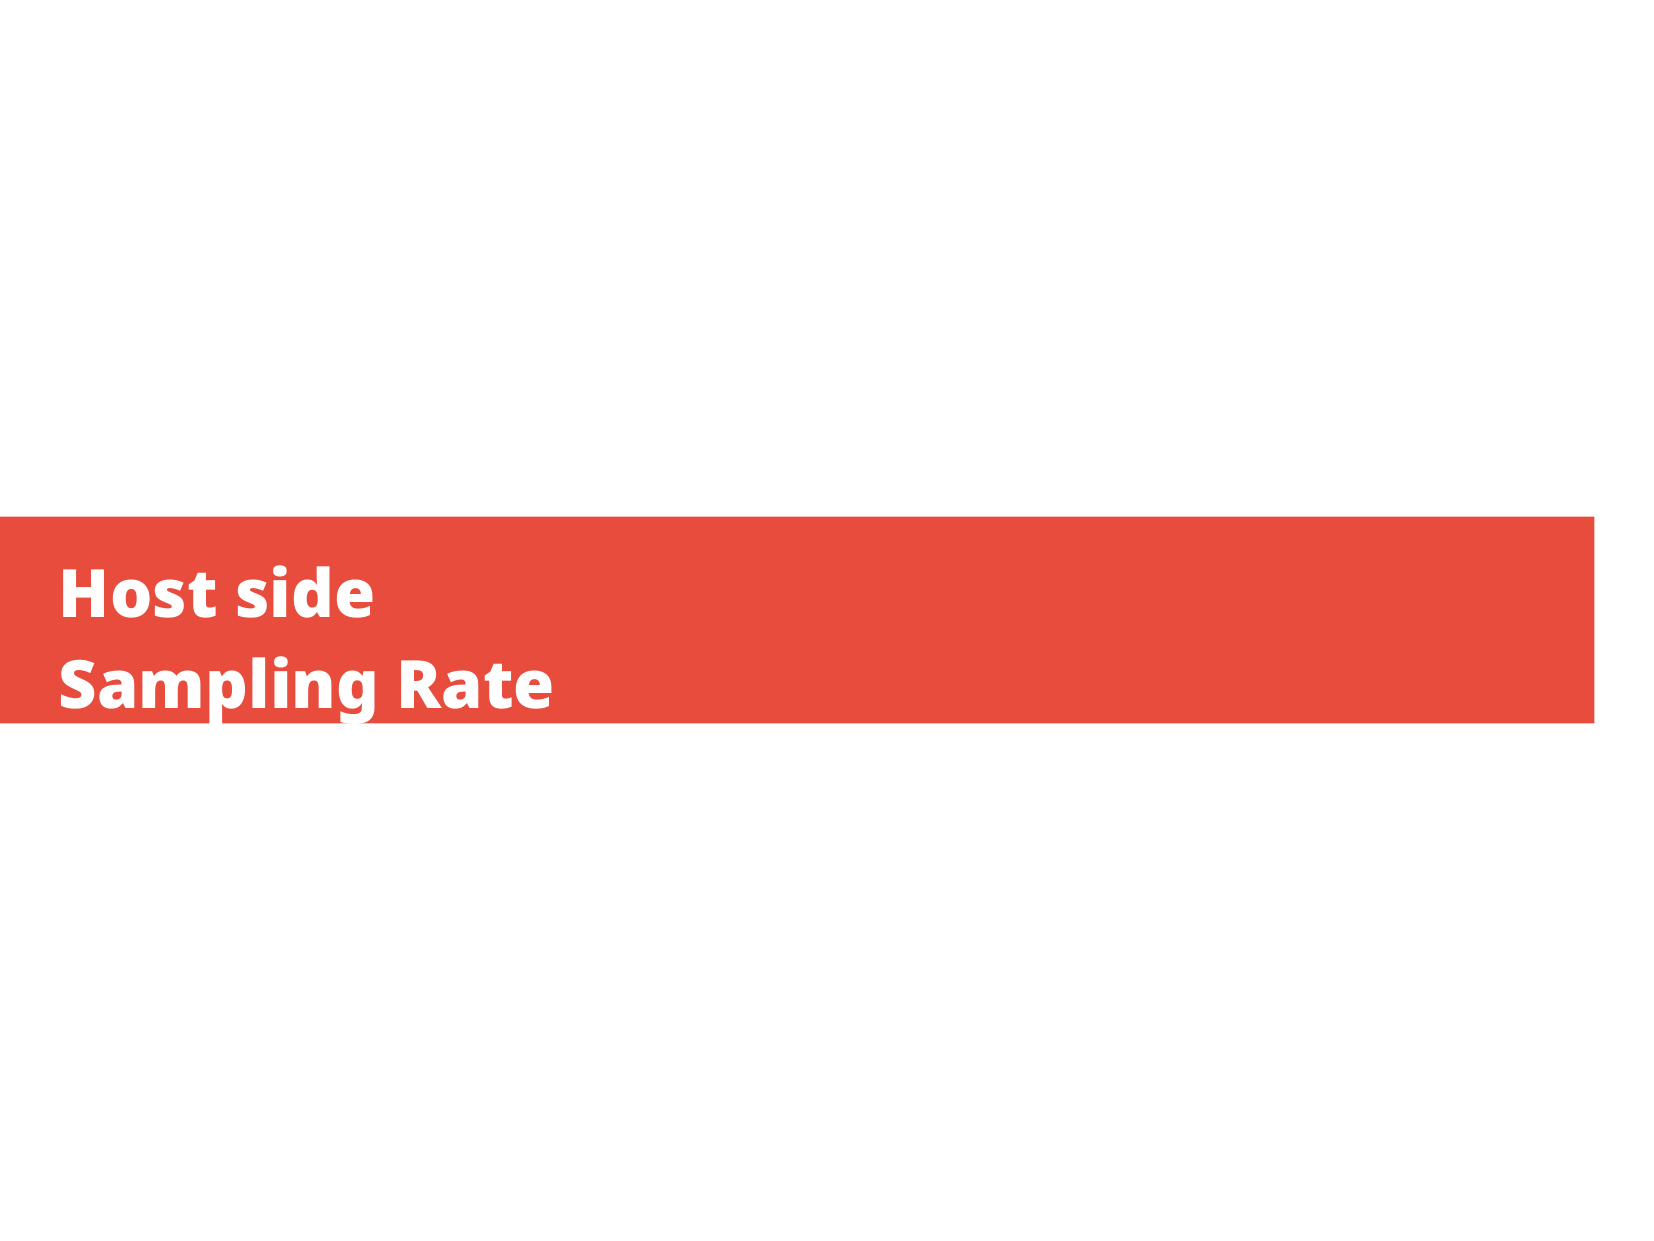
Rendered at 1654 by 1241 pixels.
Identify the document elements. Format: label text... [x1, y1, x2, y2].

title Host side Sampling Rate [59, 546, 1595, 694]
